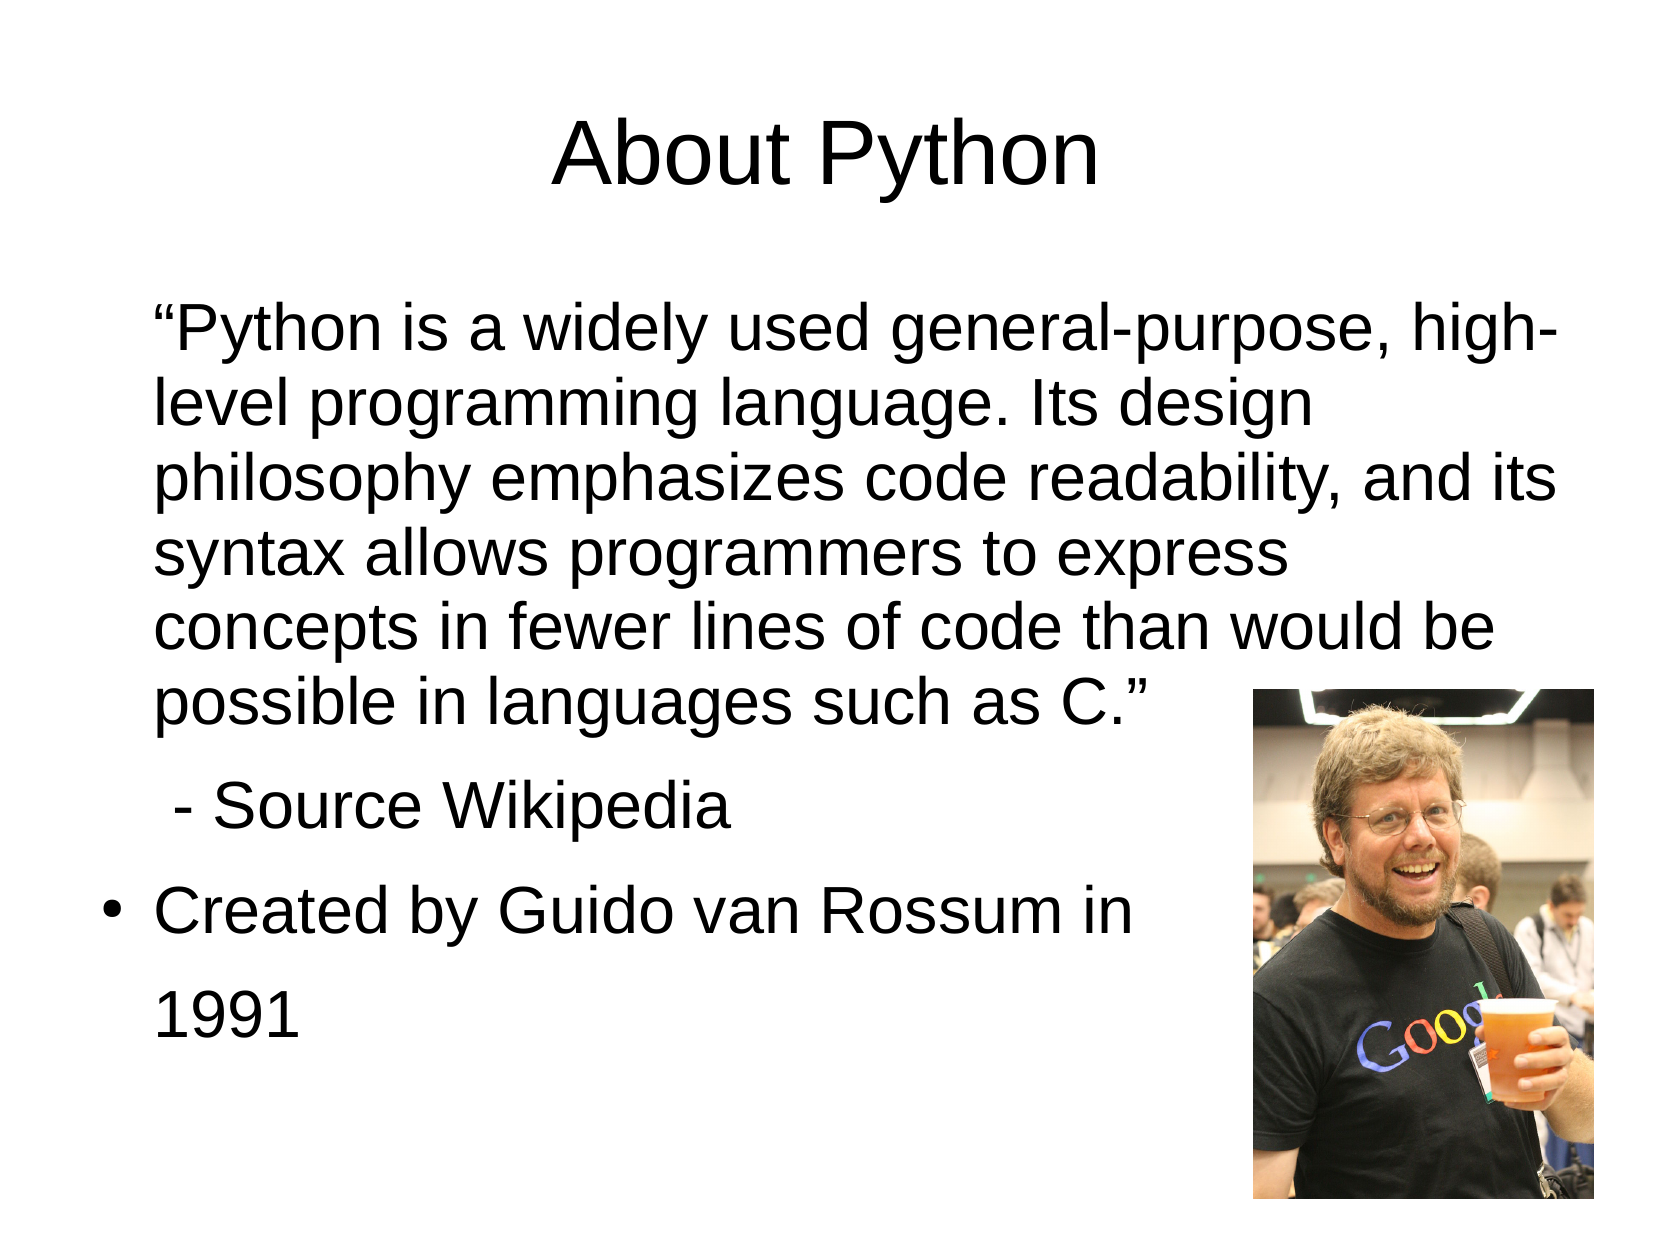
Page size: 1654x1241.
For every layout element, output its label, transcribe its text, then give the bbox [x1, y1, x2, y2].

picture [1253, 689, 1594, 1199]
title About Python [82, 49, 1571, 257]
list “Python is a widely used general-purpose, high-level programming language. Its design philosophy emphasizes code readability, and its syntax allows programmers to express concepts in fewer lines of code than would be possible in languages such as C.” - Source Wikipedia Created by Guido van Rossum in 1991 [82, 290, 1571, 1182]
